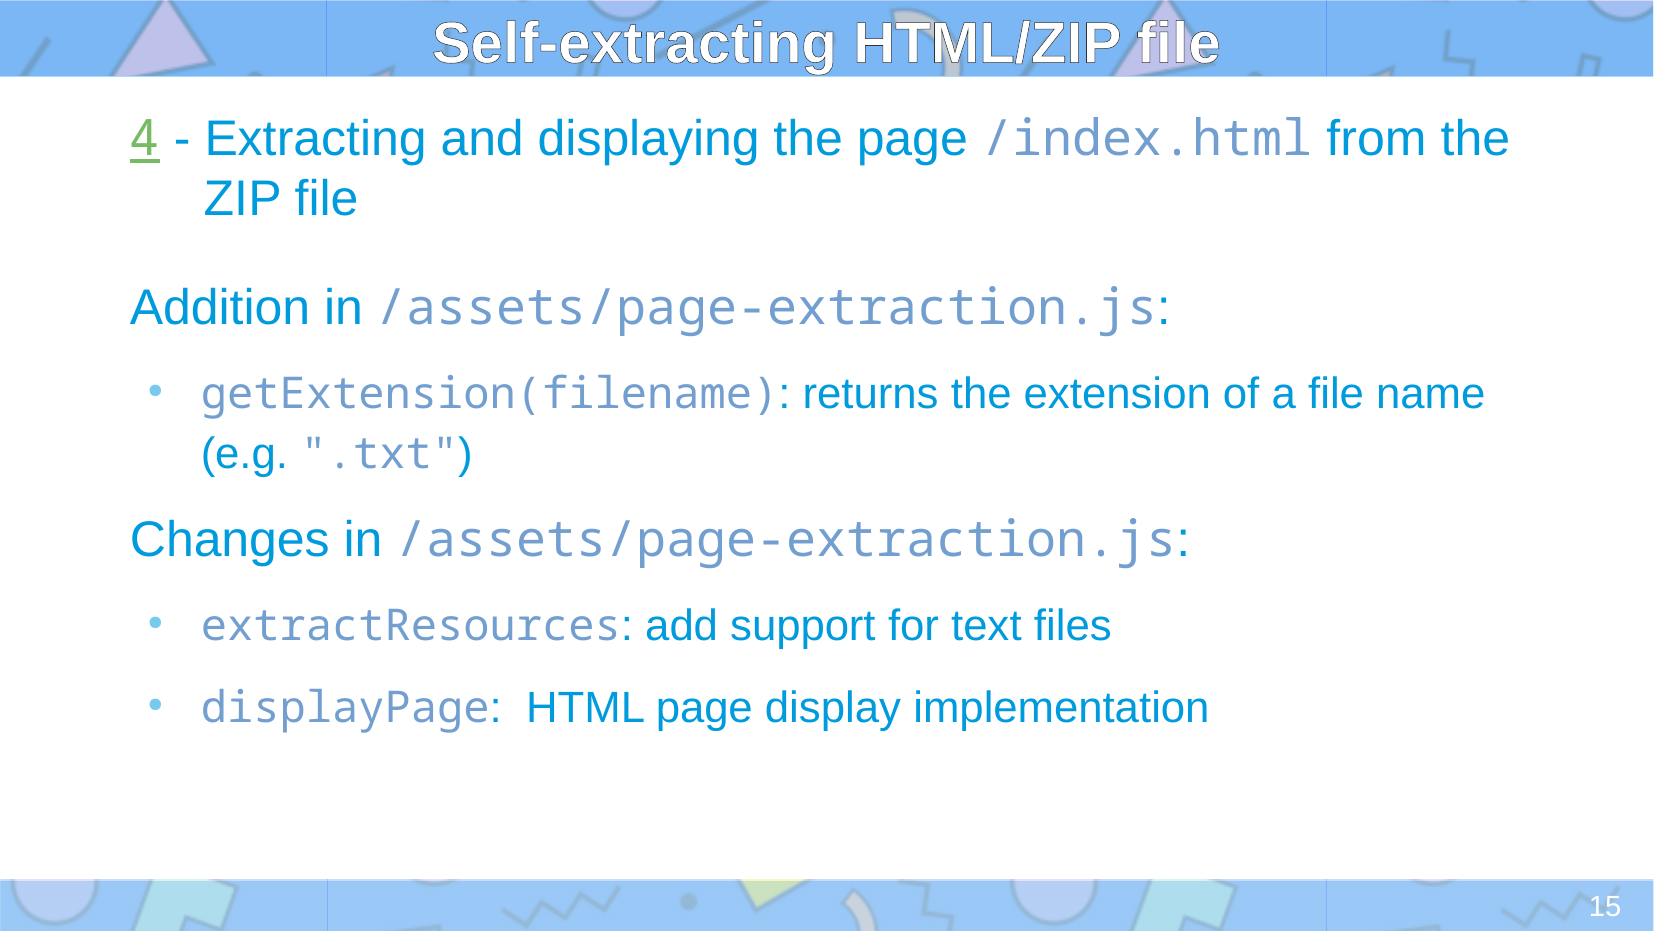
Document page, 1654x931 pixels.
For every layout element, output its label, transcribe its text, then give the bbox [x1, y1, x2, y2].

list 4 - Extracting and displaying the page /index.html from the ZIP file Addition in /assets/page-extraction.js: getExtension(filename): returns the extension of a file name (e.g. ".txt") Changes in /assets/page-extraction.js: extractResources: add support for text files displayPage: HTML page display implementation [59, 101, 1595, 863]
title Self-extracting HTML/ZIP file [59, 3, 1595, 82]
picture [0, 0, 1654, 76]
picture [0, 879, 1654, 931]
